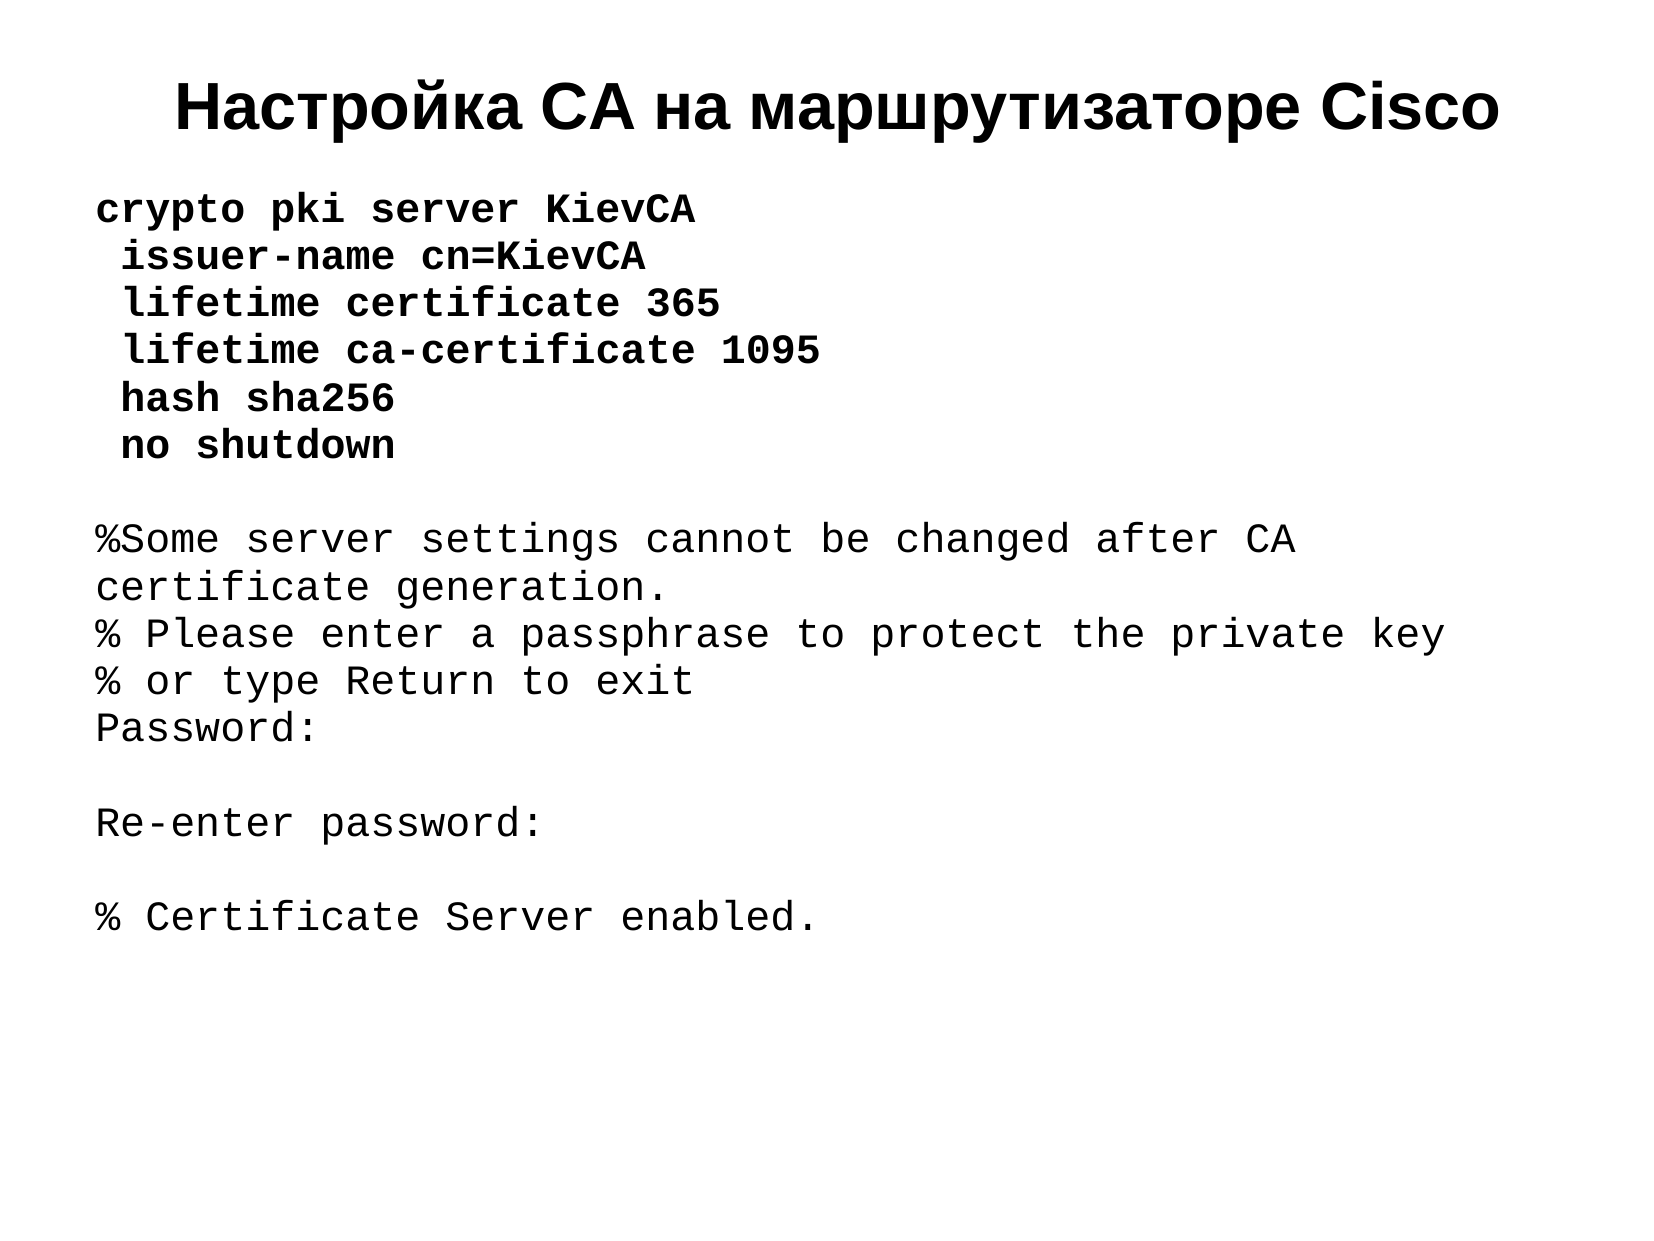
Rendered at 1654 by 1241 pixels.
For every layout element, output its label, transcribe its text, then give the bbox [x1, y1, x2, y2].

list crypto pki server KievCA issuer-name cn=KievCA lifetime certificate 365 lifetime ca-certificate 1095 hash sha256 no shutdown %Some server settings cannot be changed after CA certificate generation. % Please enter a passphrase to protect the private key % or type Return to exit Password: Re-enter password: % Certificate Server enabled. [95, 187, 1538, 1208]
text_box Настройка CA на маршрутизаторе Cisco [64, 37, 1613, 151]
